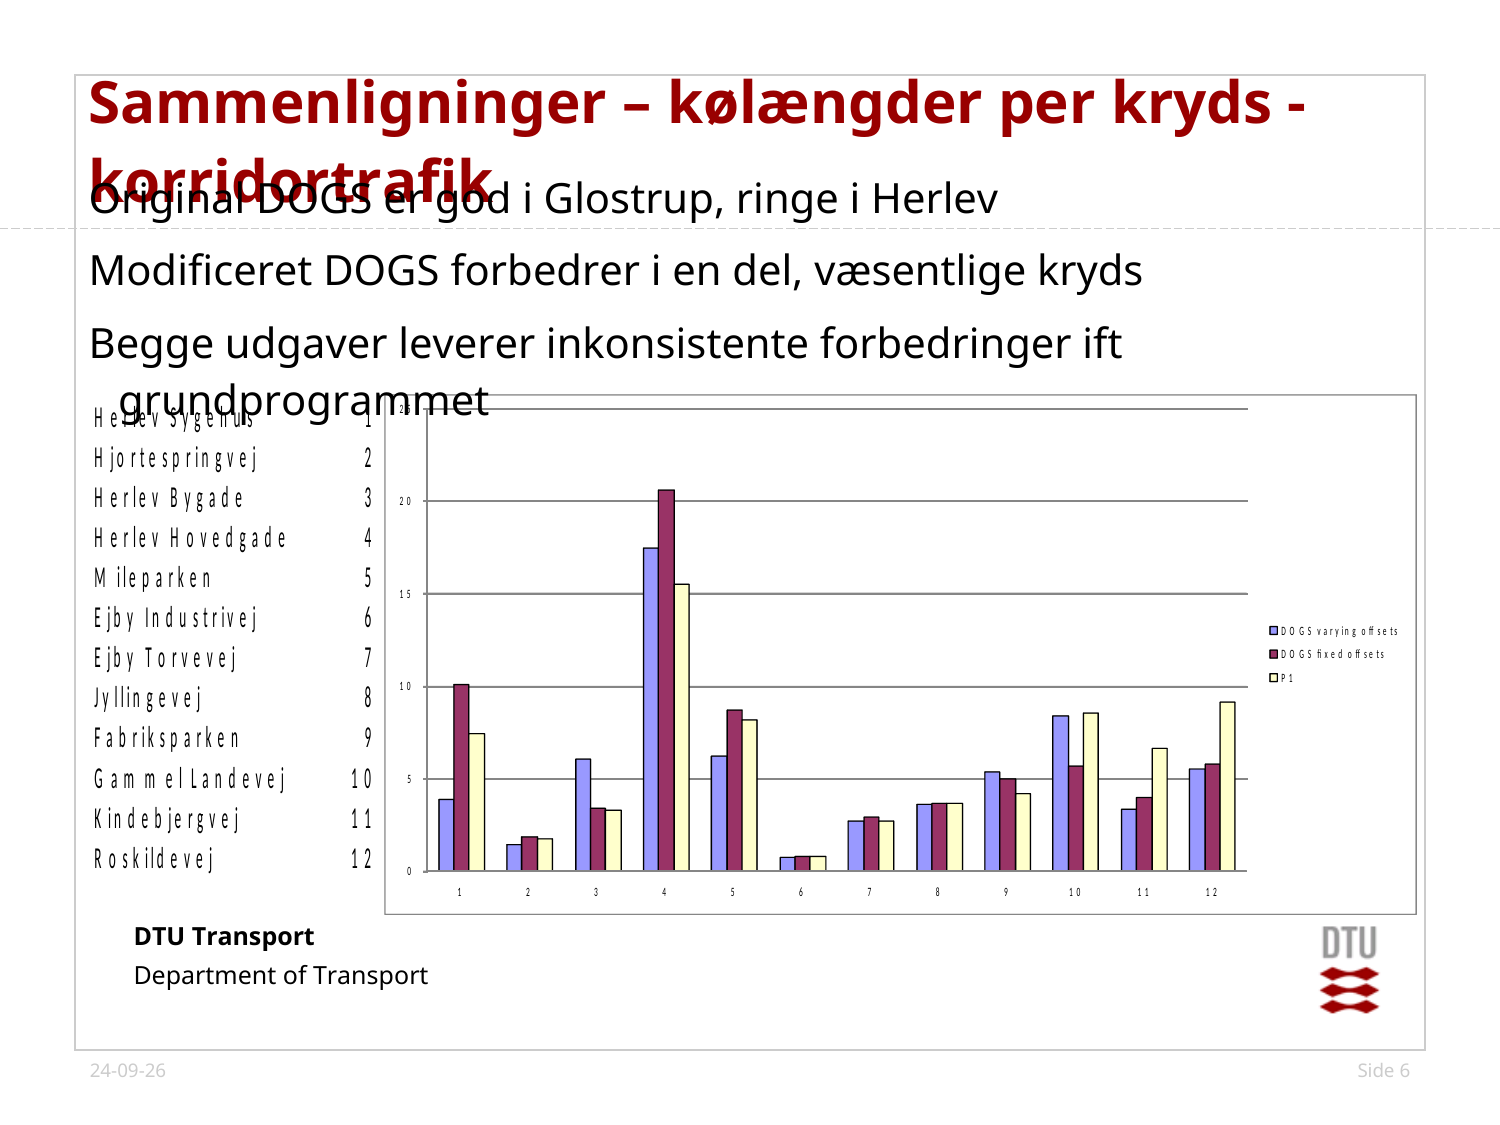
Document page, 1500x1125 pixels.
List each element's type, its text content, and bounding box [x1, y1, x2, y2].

subtitle Original DOGS er god i Glostrup, ringe i Herlev Modificeret DOGS forbedrer i en del, væsentlige kryds Begge udgaver leverer inkonsistente forbedringer ift grundprogrammet [88, 212, 1442, 384]
picture [456, 395, 468, 402]
picture [88, 393, 1418, 1034]
title Sammenligninger – kølængder per kryds - korridortrafik [88, 73, 1377, 207]
